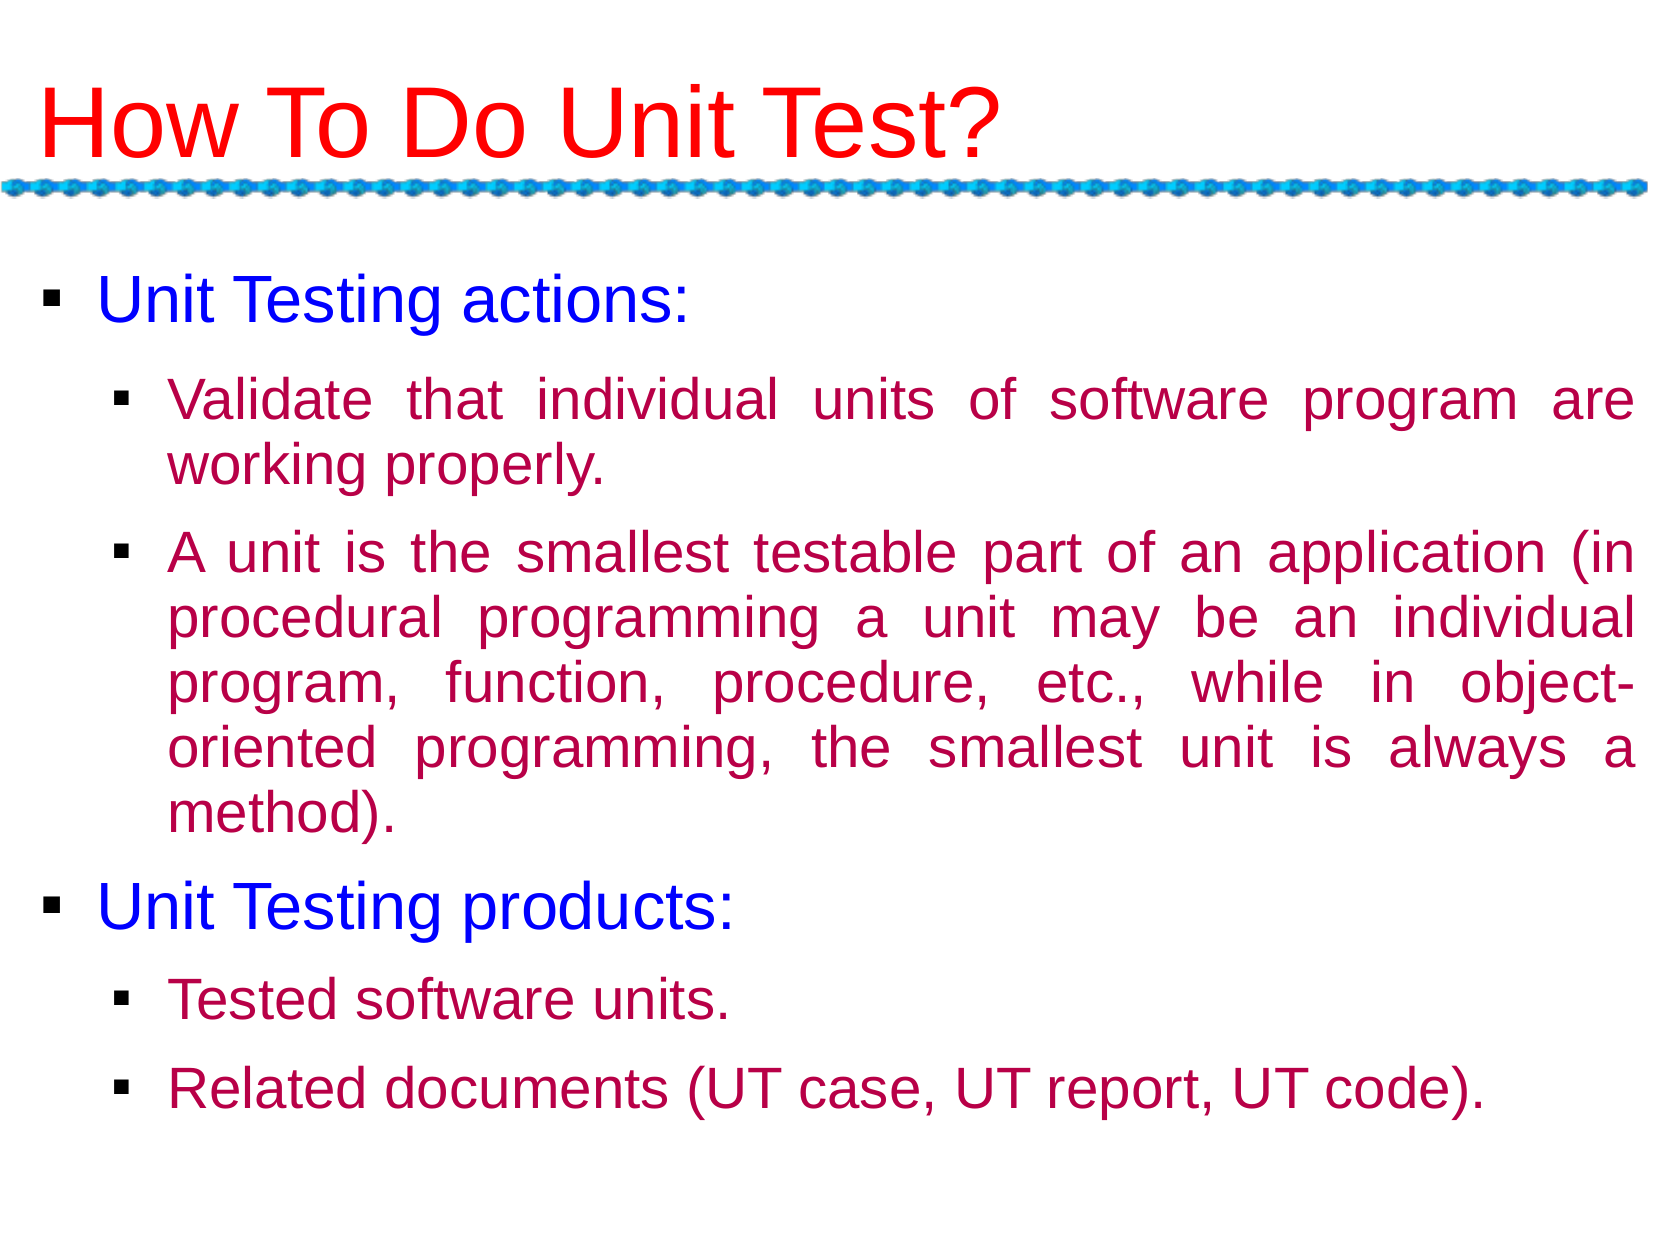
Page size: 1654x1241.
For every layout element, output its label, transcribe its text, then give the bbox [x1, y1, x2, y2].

title How To Do Unit Test? [37, 37, 1651, 207]
picture [0, 178, 37, 199]
list Unit Testing actions: Validate that individual units of software program are working properly. A unit is the smallest testable part of an application (in procedural programming a unit may be an individual program, function, procedure, etc., while in object-oriented programming, the smallest unit is always a method). Unit Testing products: Tested software units. Related documents (UT case, UT report, UT code). [25, 262, 1639, 1163]
